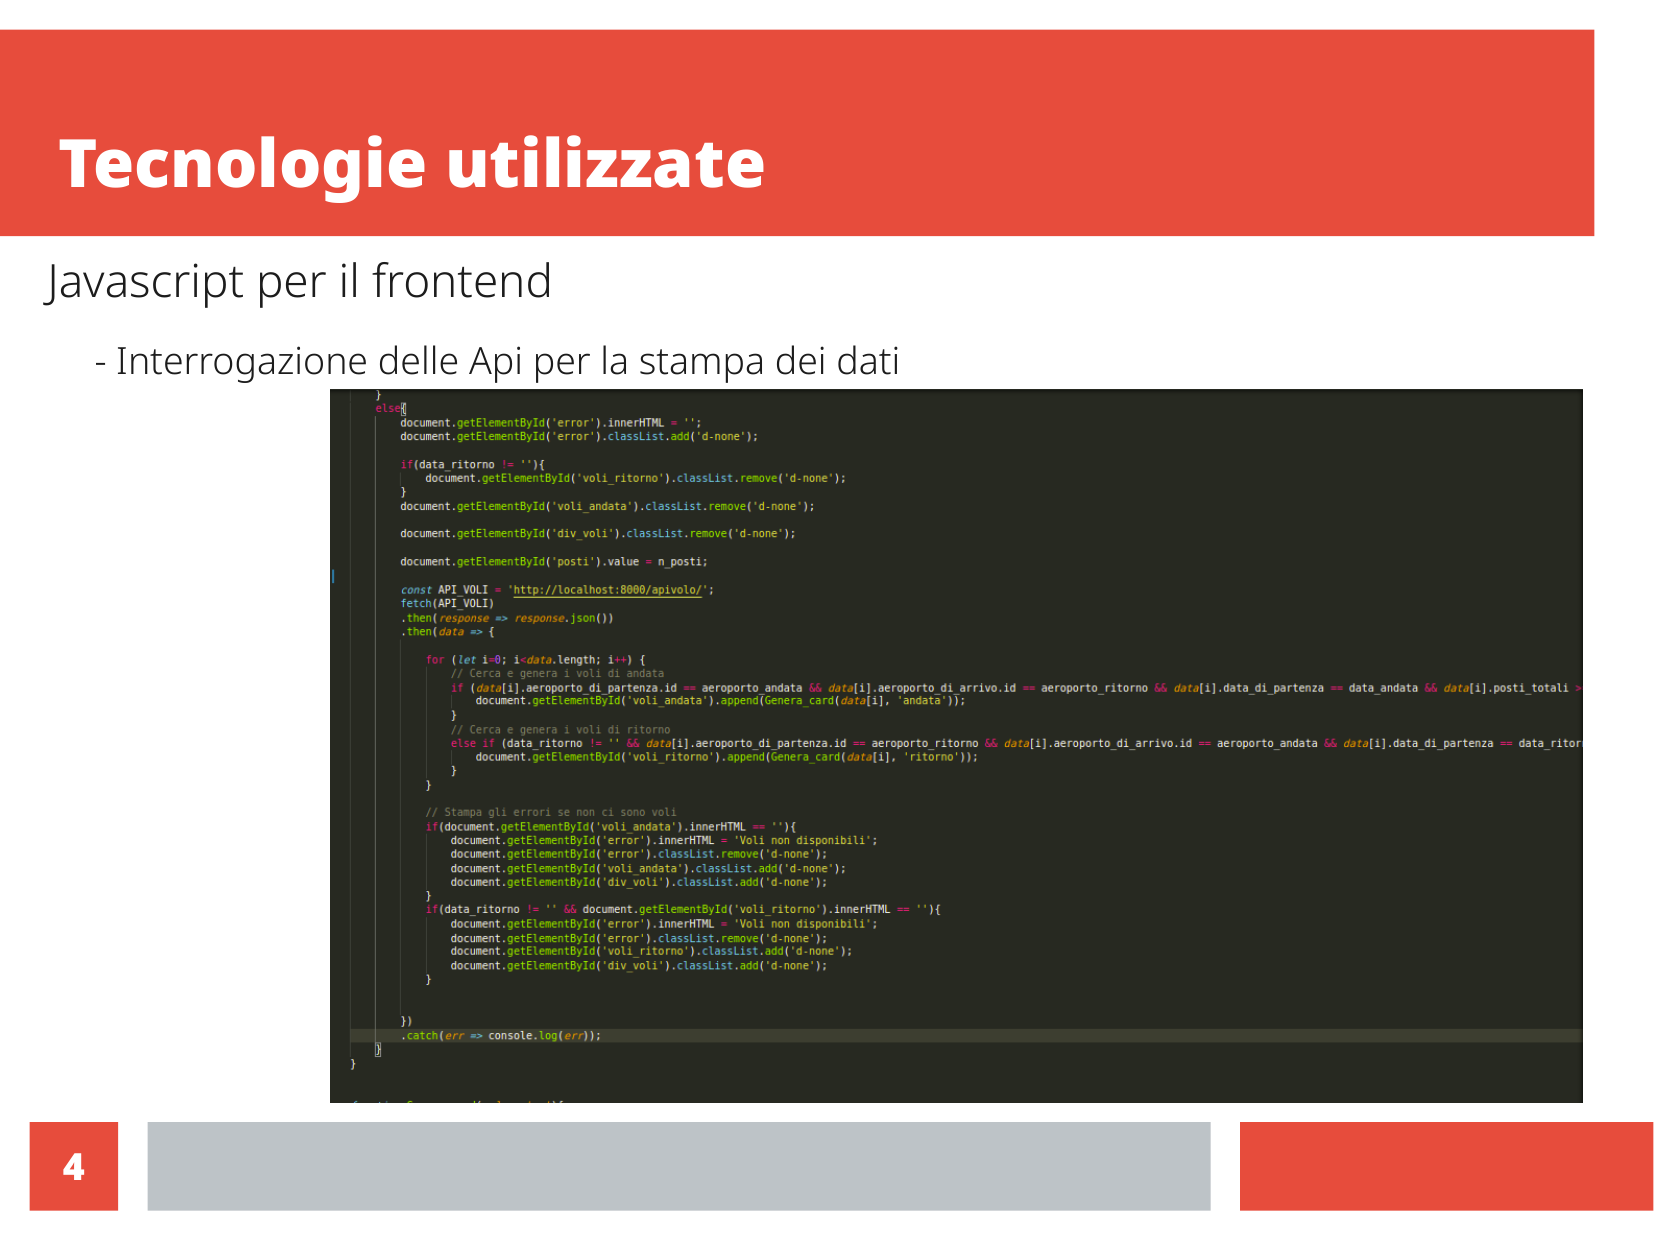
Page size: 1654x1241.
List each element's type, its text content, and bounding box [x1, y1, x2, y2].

list Javascript per il frontend - Interrogazione delle Api per la stampa dei dati [0, 248, 922, 508]
picture [330, 389, 1583, 1103]
title Tecnologie utilizzate [59, 59, 1595, 207]
